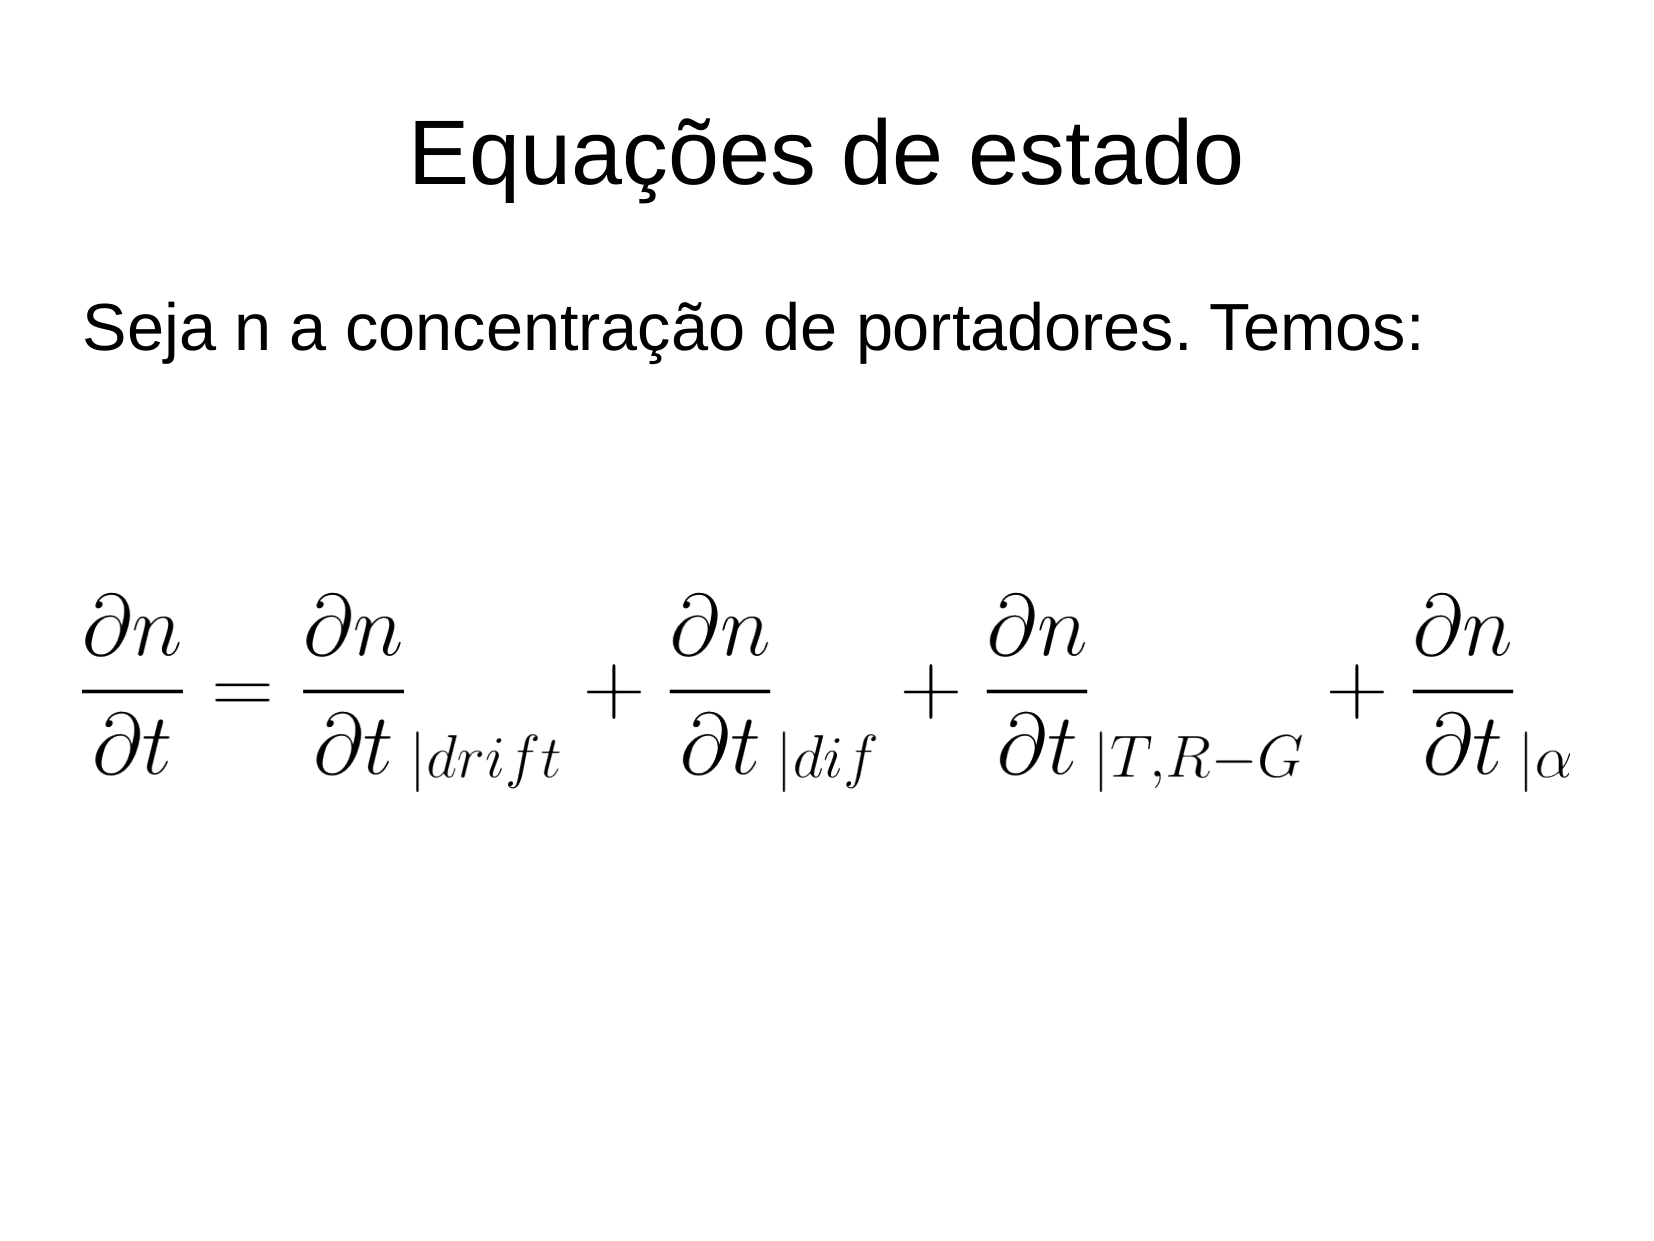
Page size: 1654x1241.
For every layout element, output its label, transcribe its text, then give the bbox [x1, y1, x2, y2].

list Seja n a concentração de portadores. Temos: [82, 290, 1571, 592]
title Equações de estado [82, 49, 1571, 257]
picture [82, 592, 1571, 792]
